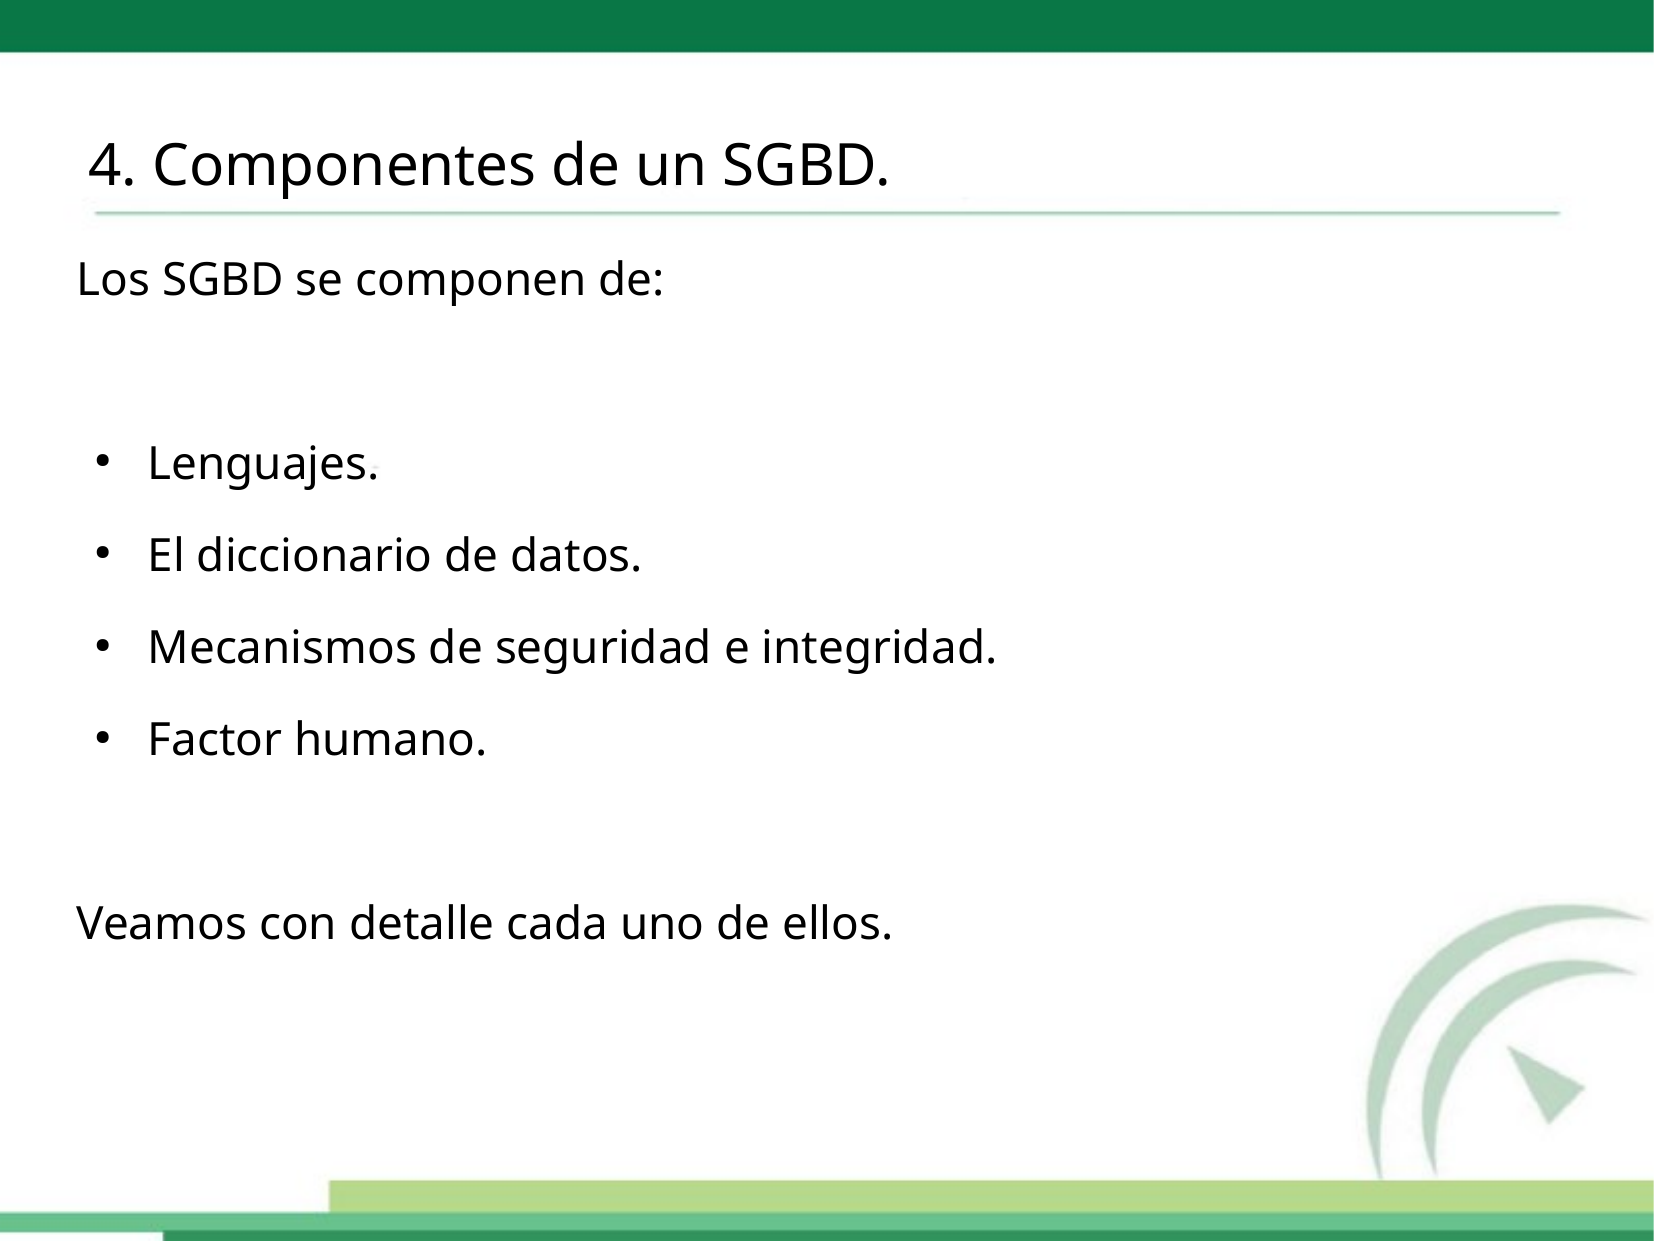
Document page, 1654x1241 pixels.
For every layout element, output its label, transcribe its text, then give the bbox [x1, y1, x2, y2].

picture [0, 0, 1654, 1241]
title 4. Componentes de un SGBD. [88, 58, 1577, 246]
list Los SGBD se componen de: Lenguajes. El diccionario de datos. Mecanismos de seguridad e integridad. Factor humano. Veamos con detalle cada uno de ellos. [76, 246, 1595, 1051]
